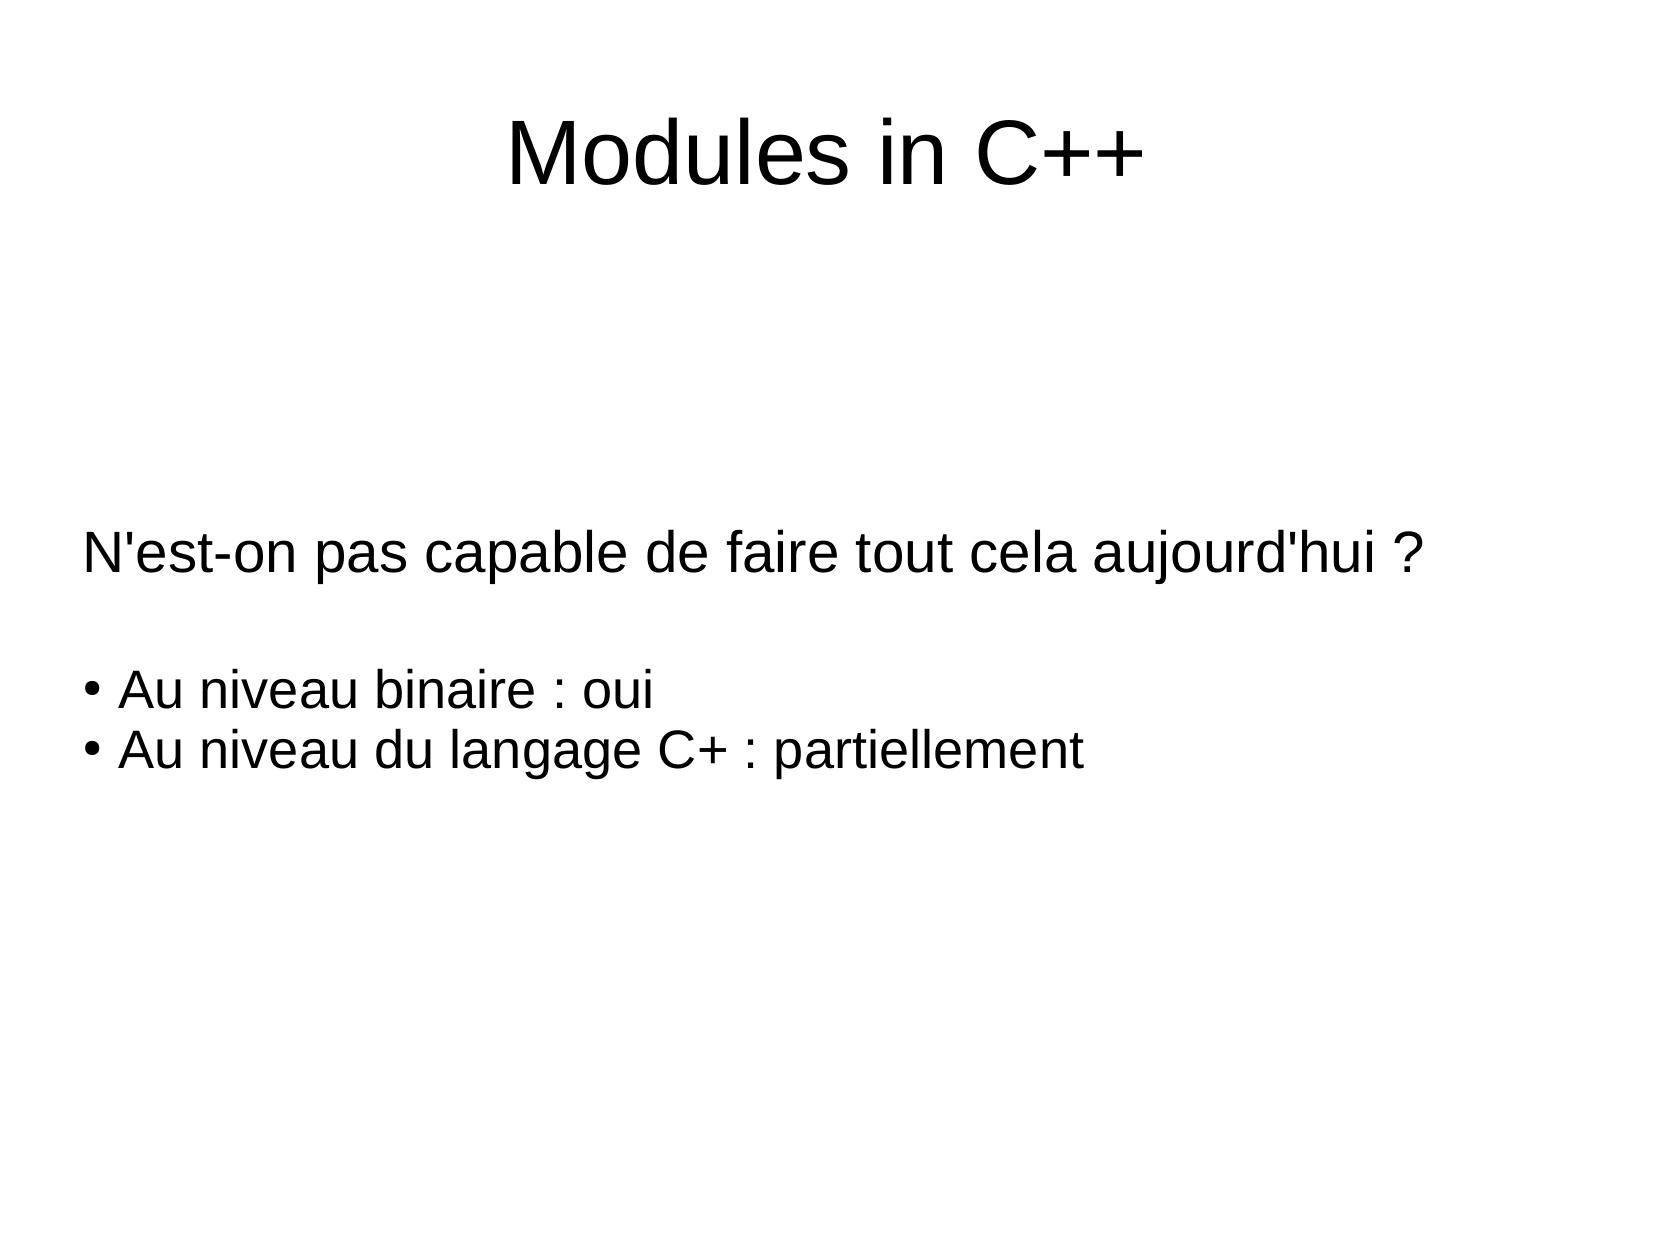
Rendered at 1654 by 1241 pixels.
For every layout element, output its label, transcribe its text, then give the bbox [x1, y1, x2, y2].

title Modules in C++ [82, 49, 1571, 257]
subtitle N'est-on pas capable de faire tout cela aujourd'hui ? Au niveau binaire : oui Au niveau du langage C+ : partiellement [82, 290, 1571, 1010]
